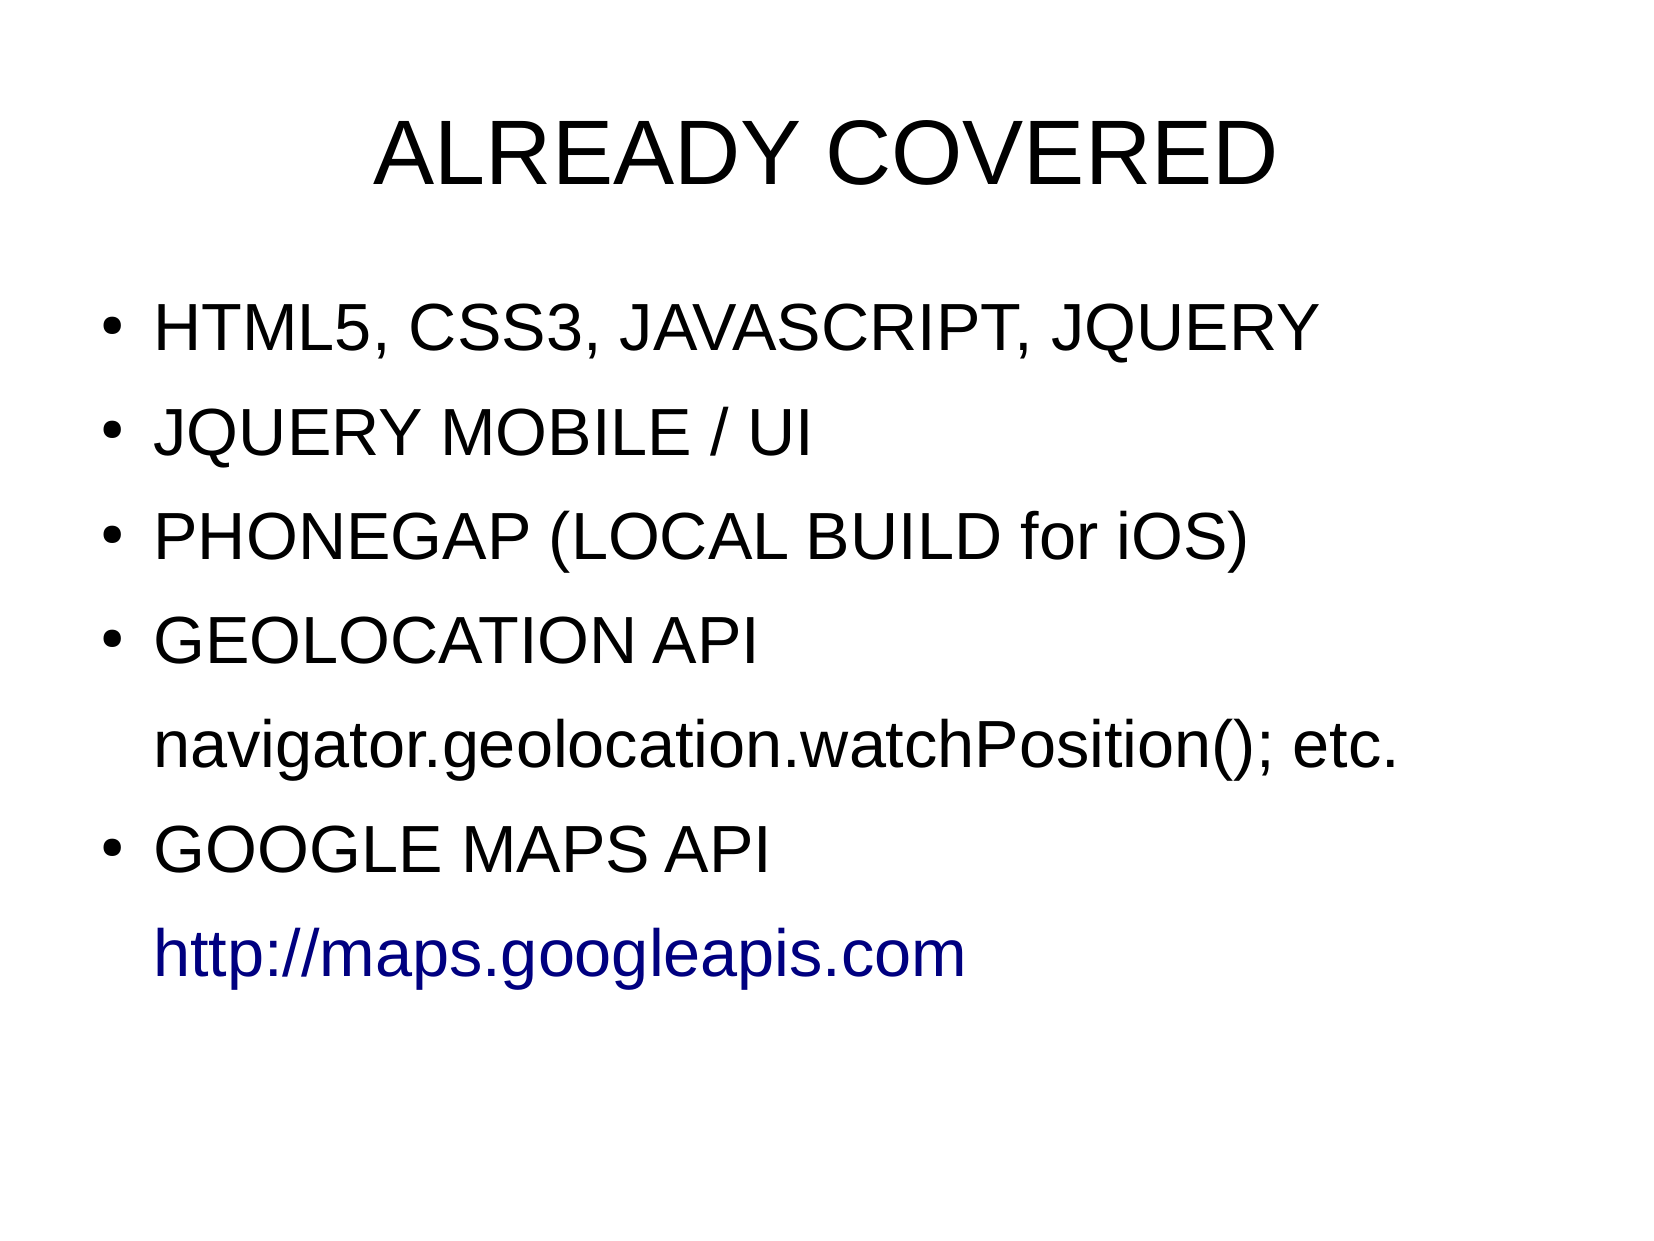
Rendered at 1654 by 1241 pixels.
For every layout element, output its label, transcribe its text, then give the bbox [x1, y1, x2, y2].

list HTML5, CSS3, JAVASCRIPT, JQUERY JQUERY MOBILE / UI PHONEGAP (LOCAL BUILD for iOS) GEOLOCATION API navigator.geolocation.watchPosition(); etc. GOOGLE MAPS API http://maps.googleapis.com [82, 290, 1538, 1010]
title ALREADY COVERED [82, 49, 1571, 257]
